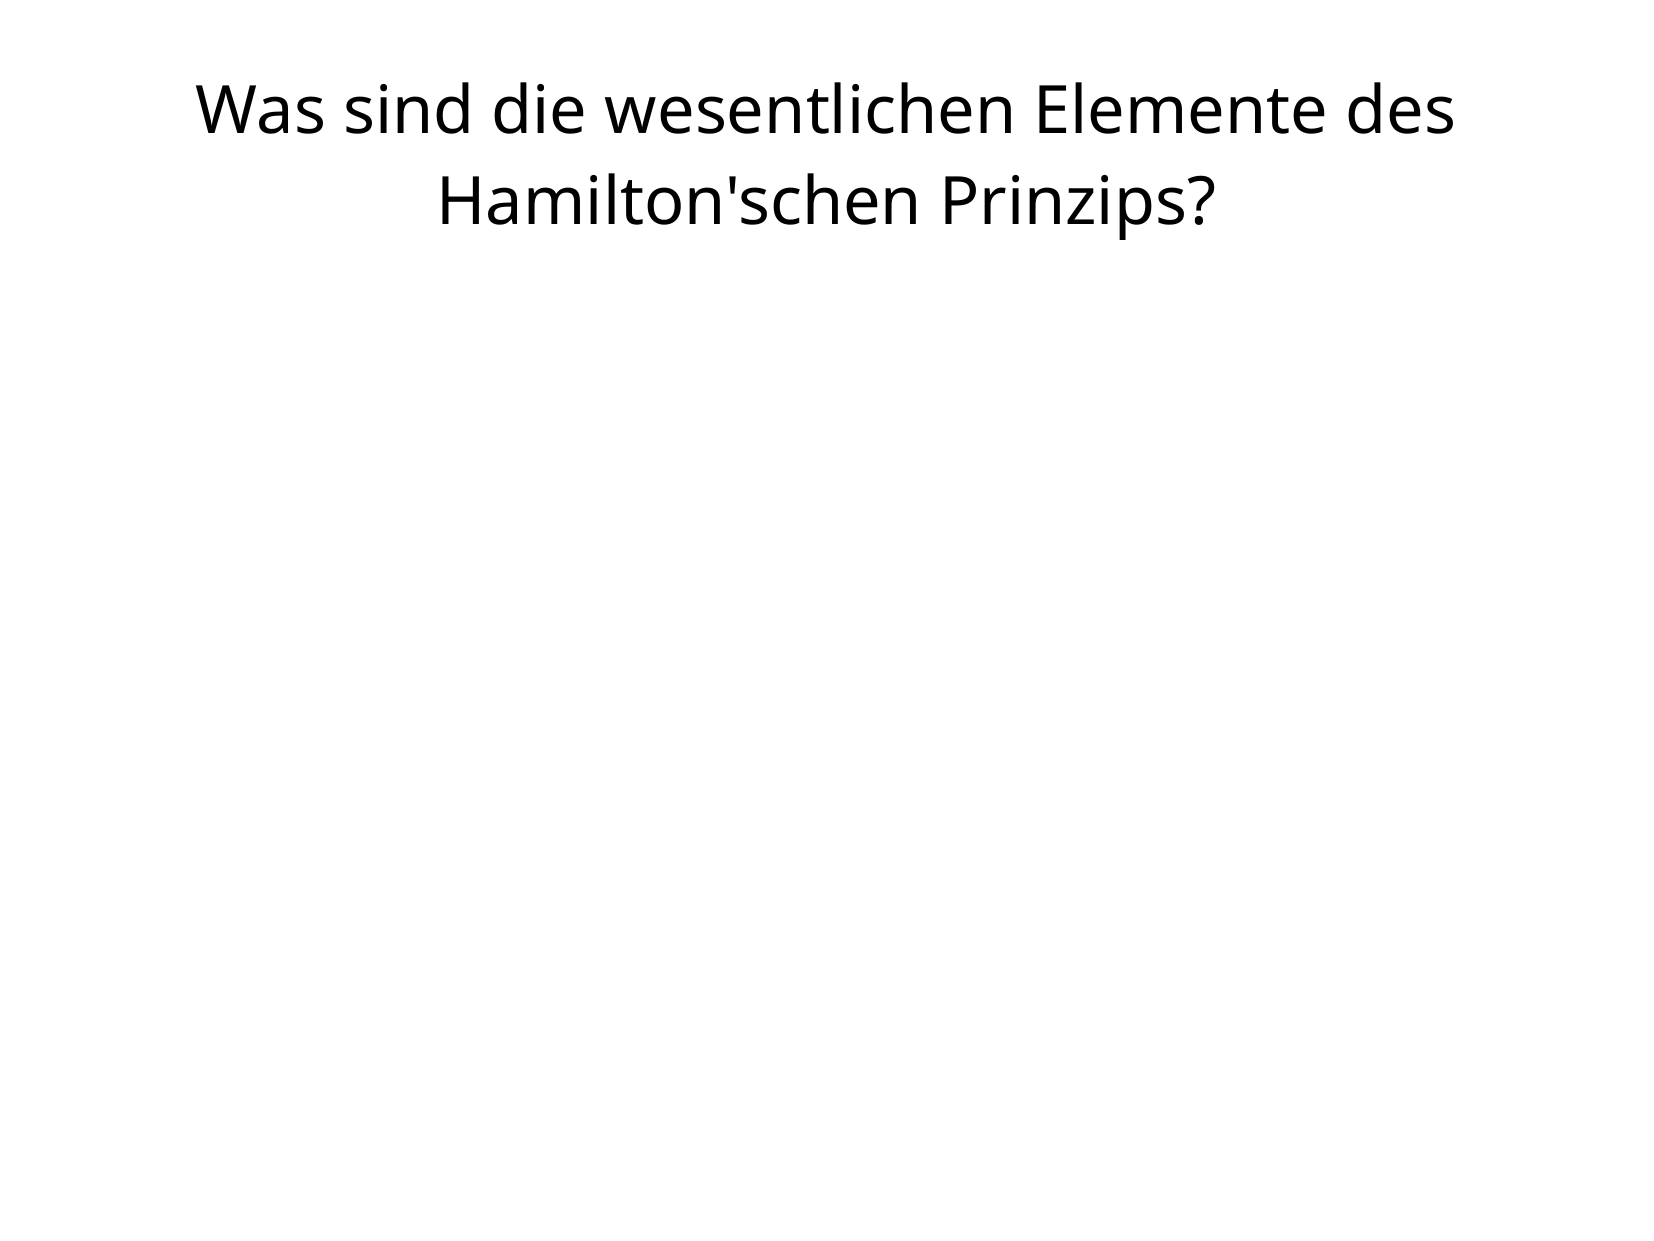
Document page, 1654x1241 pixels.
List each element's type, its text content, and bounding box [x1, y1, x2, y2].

title Was sind die wesentlichen Elemente des Hamilton'schen Prinzips? [82, 49, 1571, 257]
